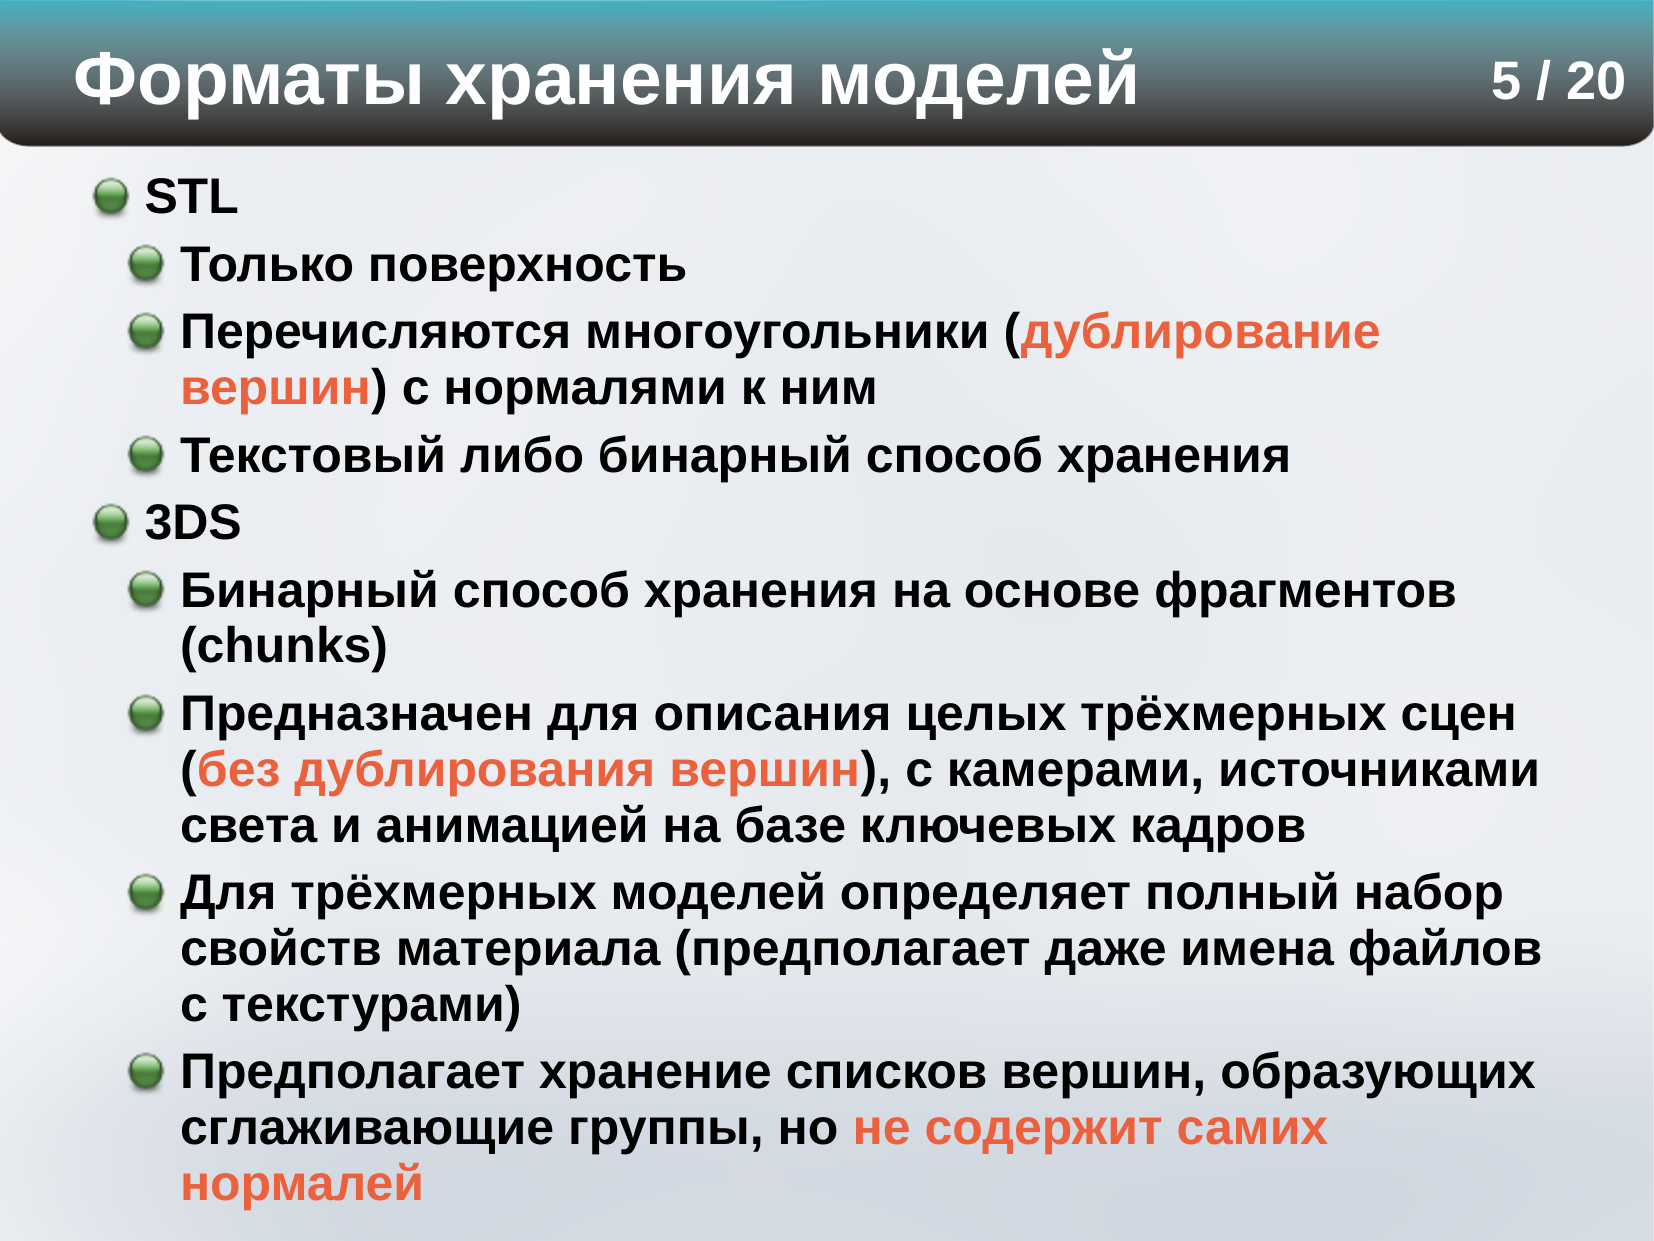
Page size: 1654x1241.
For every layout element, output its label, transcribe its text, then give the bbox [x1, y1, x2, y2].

picture [0, 0, 1654, 1241]
text_box Форматы хранения моделей [59, 29, 1359, 129]
text_box STL Только поверхность Перечисляются многоугольники (дублирование вершин) с нормалями к ним Текстовый либо бинарный способ хранения 3DS Бинарный способ хранения на основе фрагментов (chunks) Предназначен для описания целых трёхмерных сцен (без дублирования вершин), с камерами, источниками света и анимацией на базе ключевых кадров Для трёхмерных моделей определяет полный набор свойств материала (предполагает даже имена файлов с текстурами) Предполагает хранение списков вершин, образующих сглаживающие группы, но не содержит самих нормалей [70, 71, 1595, 1219]
text_box <number> / 20 [1476, 42, 1654, 119]
